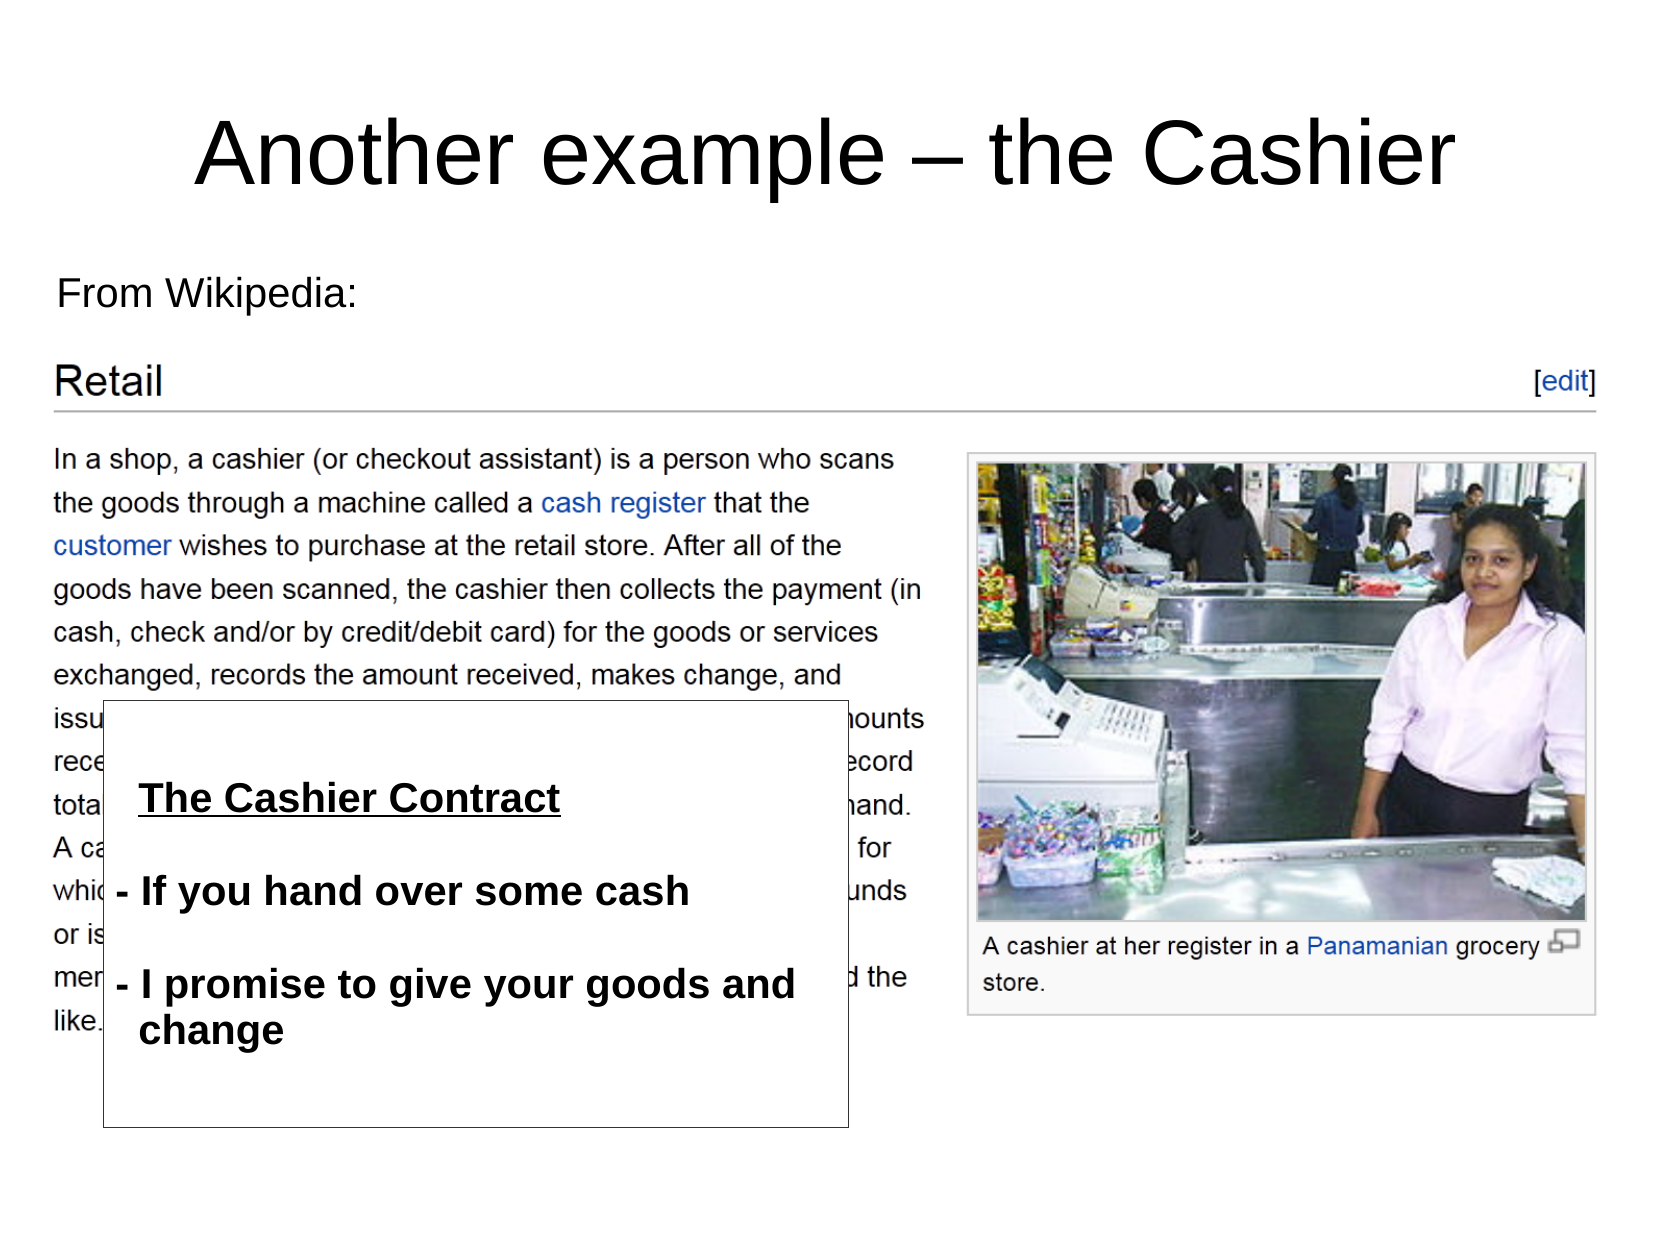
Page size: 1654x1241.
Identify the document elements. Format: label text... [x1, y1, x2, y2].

picture [35, 352, 1613, 1044]
text_box From Wikipedia: [56, 208, 1534, 378]
text_box The Cashier Contract - If you hand over some cash - I promise to give your goods and change [103, 700, 849, 1128]
title Another example – the Cashier [82, 49, 1571, 257]
